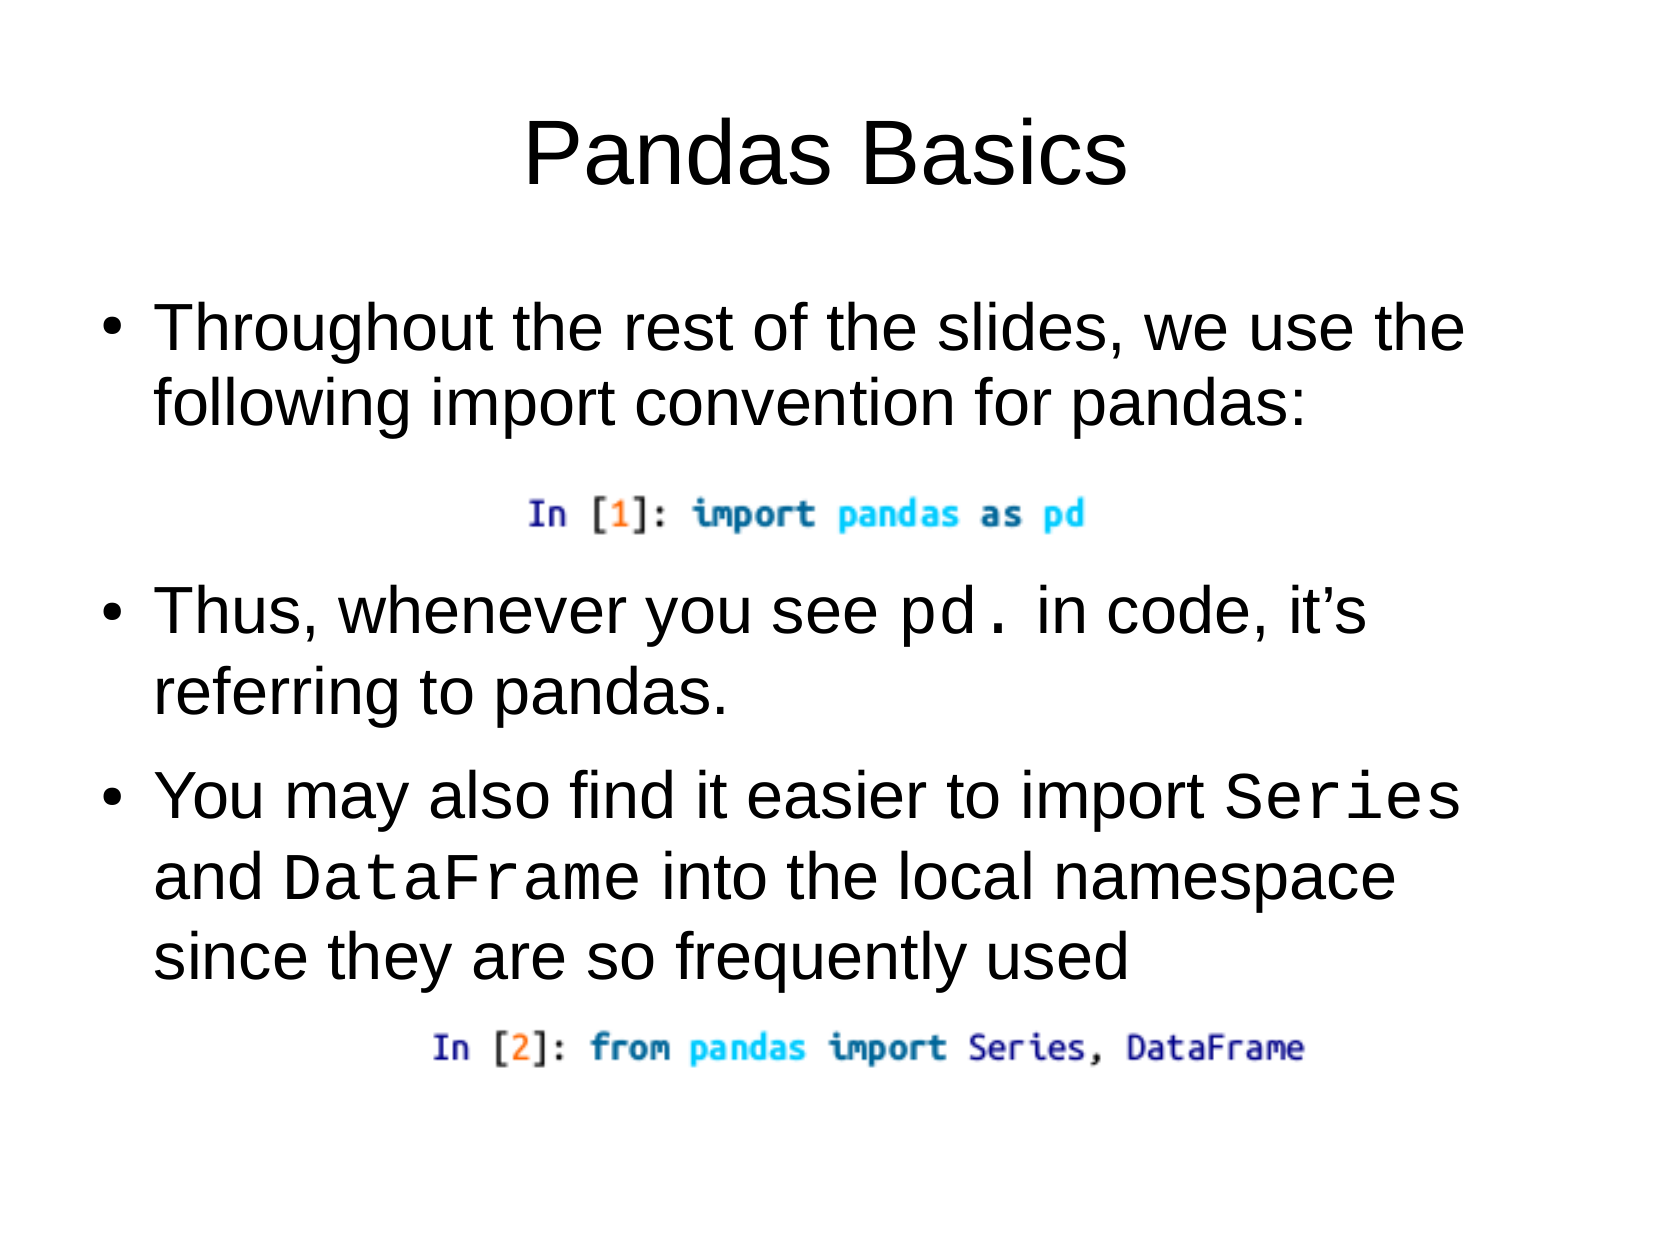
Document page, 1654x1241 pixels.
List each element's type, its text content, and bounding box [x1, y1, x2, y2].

list Throughout the rest of the slides, we use the following import convention for pandas: Thus, whenever you see pd. in code, it’s referring to pandas. You may also find it easier to import Series and DataFrame into the local namespace since they are so frequently used [82, 290, 1571, 1010]
title Pandas Basics [82, 49, 1571, 257]
picture [420, 1019, 1327, 1081]
picture [510, 474, 1106, 556]
